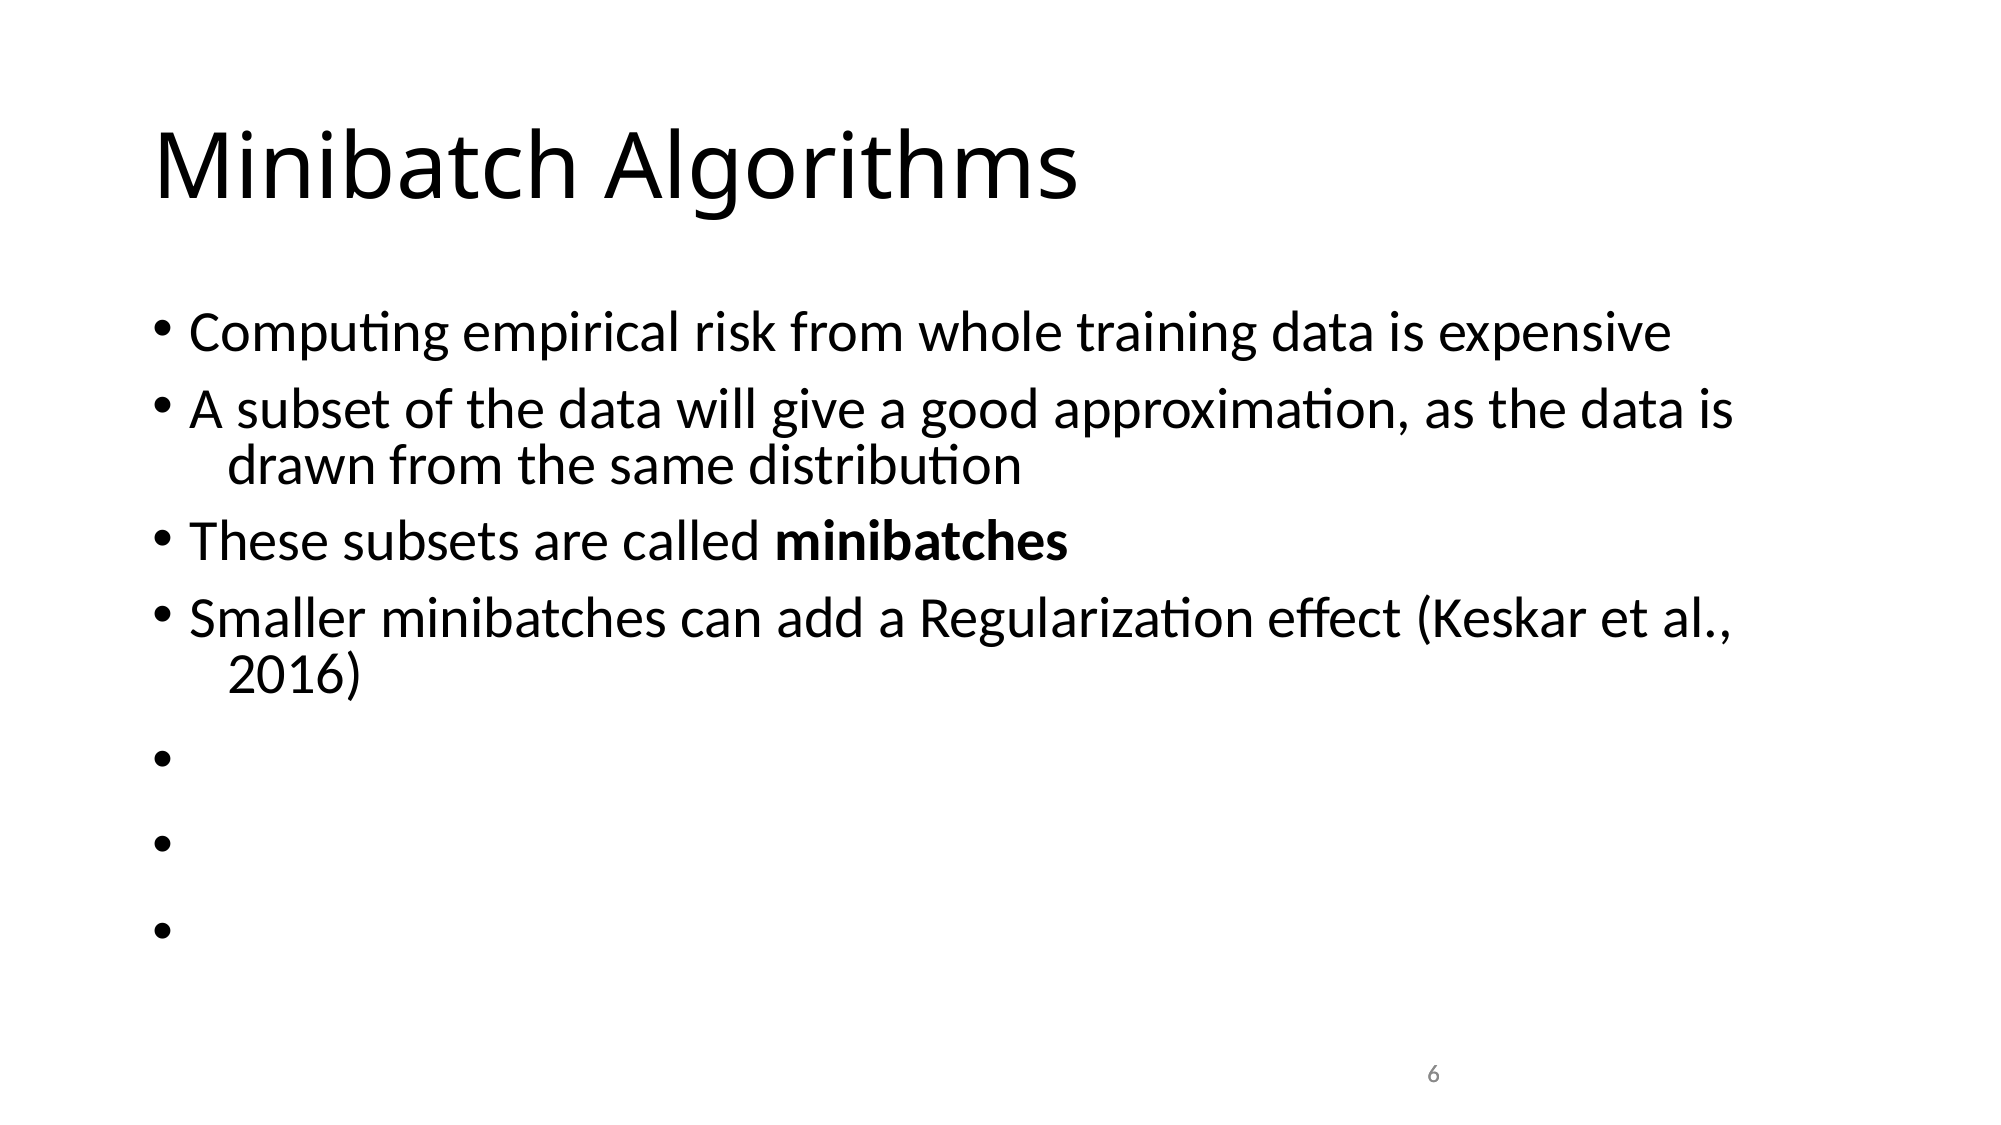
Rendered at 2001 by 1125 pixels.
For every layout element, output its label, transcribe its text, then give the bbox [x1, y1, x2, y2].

title Minibatch Algorithms [137, 59, 1863, 278]
list Computing empirical risk from whole training data is expensive A subset of the data will give a good approximation, as the data is drawn from the same distribution These subsets are called minibatches Smaller minibatches can add a Regularization effect (Keskar et al., 2016) [137, 299, 1863, 1014]
text_box [1412, 1042, 1863, 1103]
